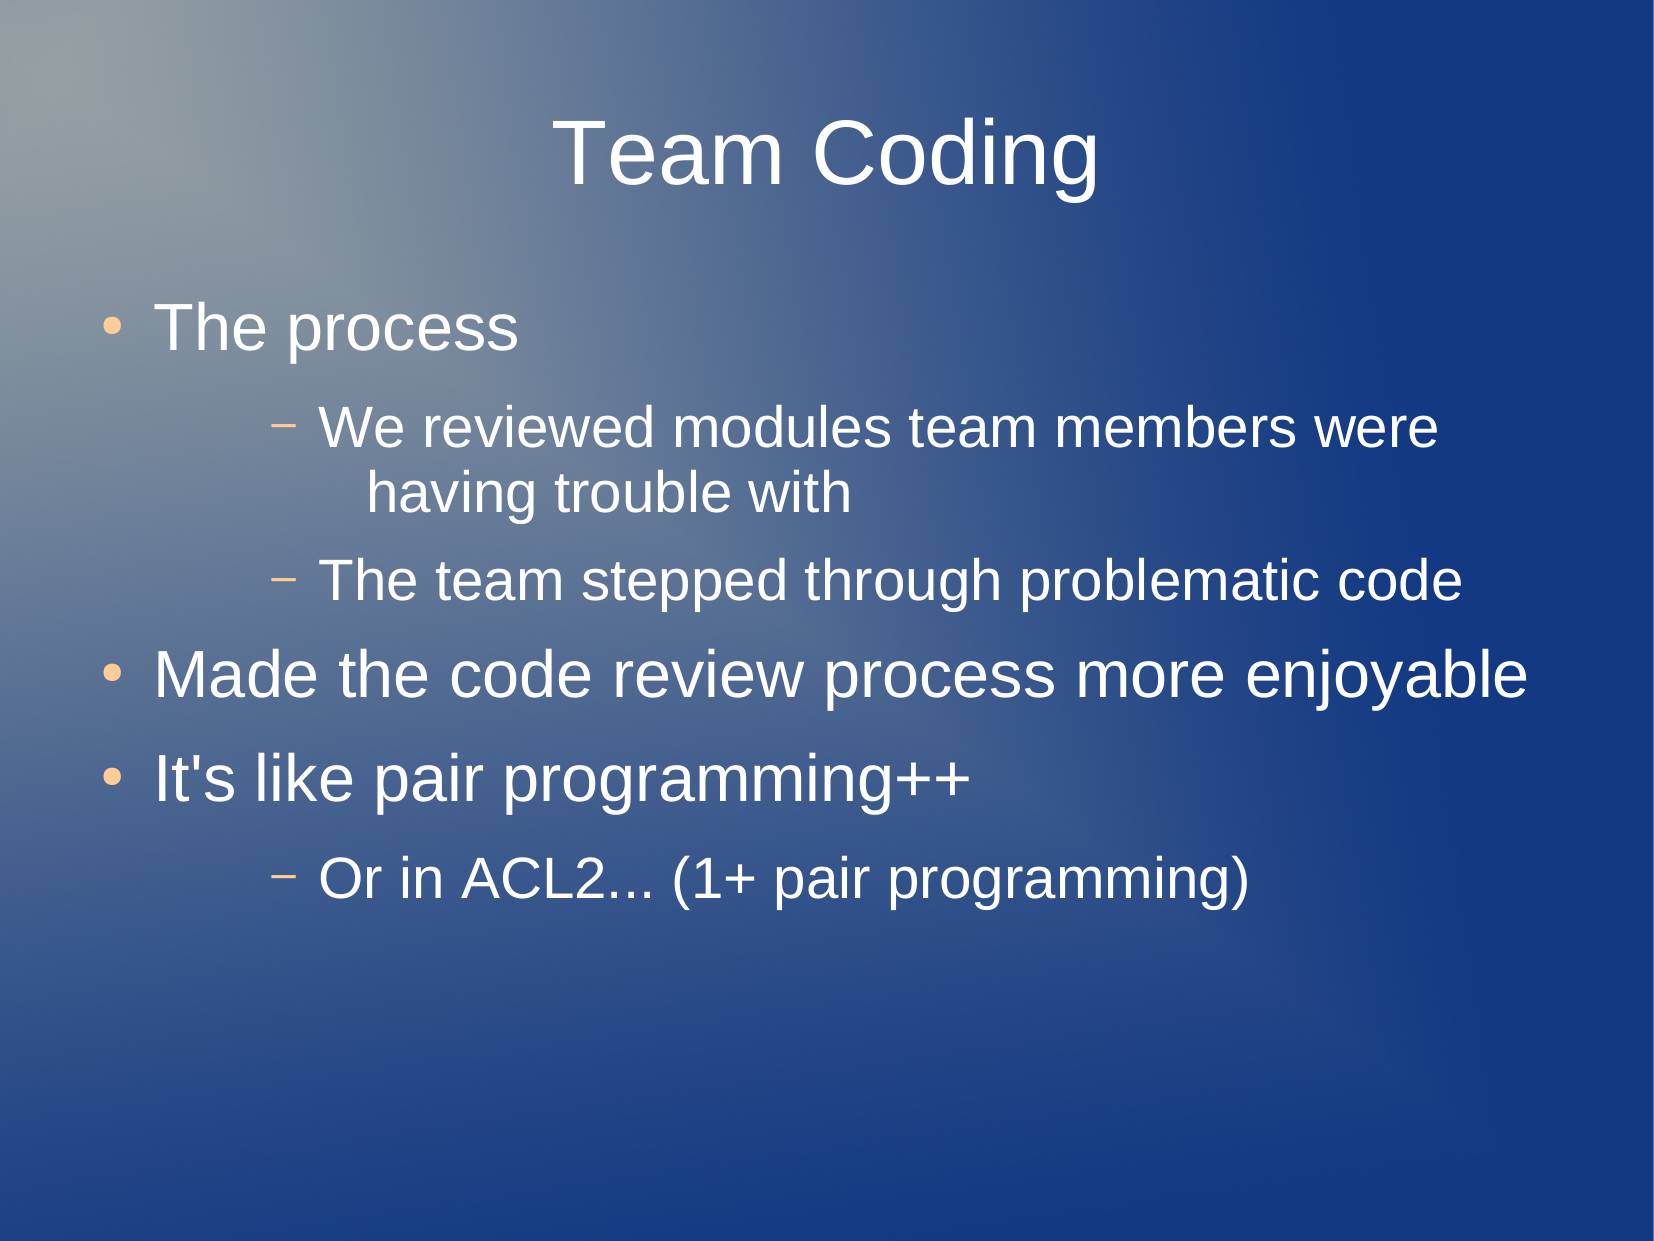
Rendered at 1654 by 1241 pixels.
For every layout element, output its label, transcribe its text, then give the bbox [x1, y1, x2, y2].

picture [0, 0, 1654, 1241]
list The process We reviewed modules team members were having trouble with The team stepped through problematic code Made the code review process more enjoyable It's like pair programming++ Or in ACL2... (1+ pair programming) [82, 290, 1571, 911]
title Team Coding [82, 56, 1571, 250]
